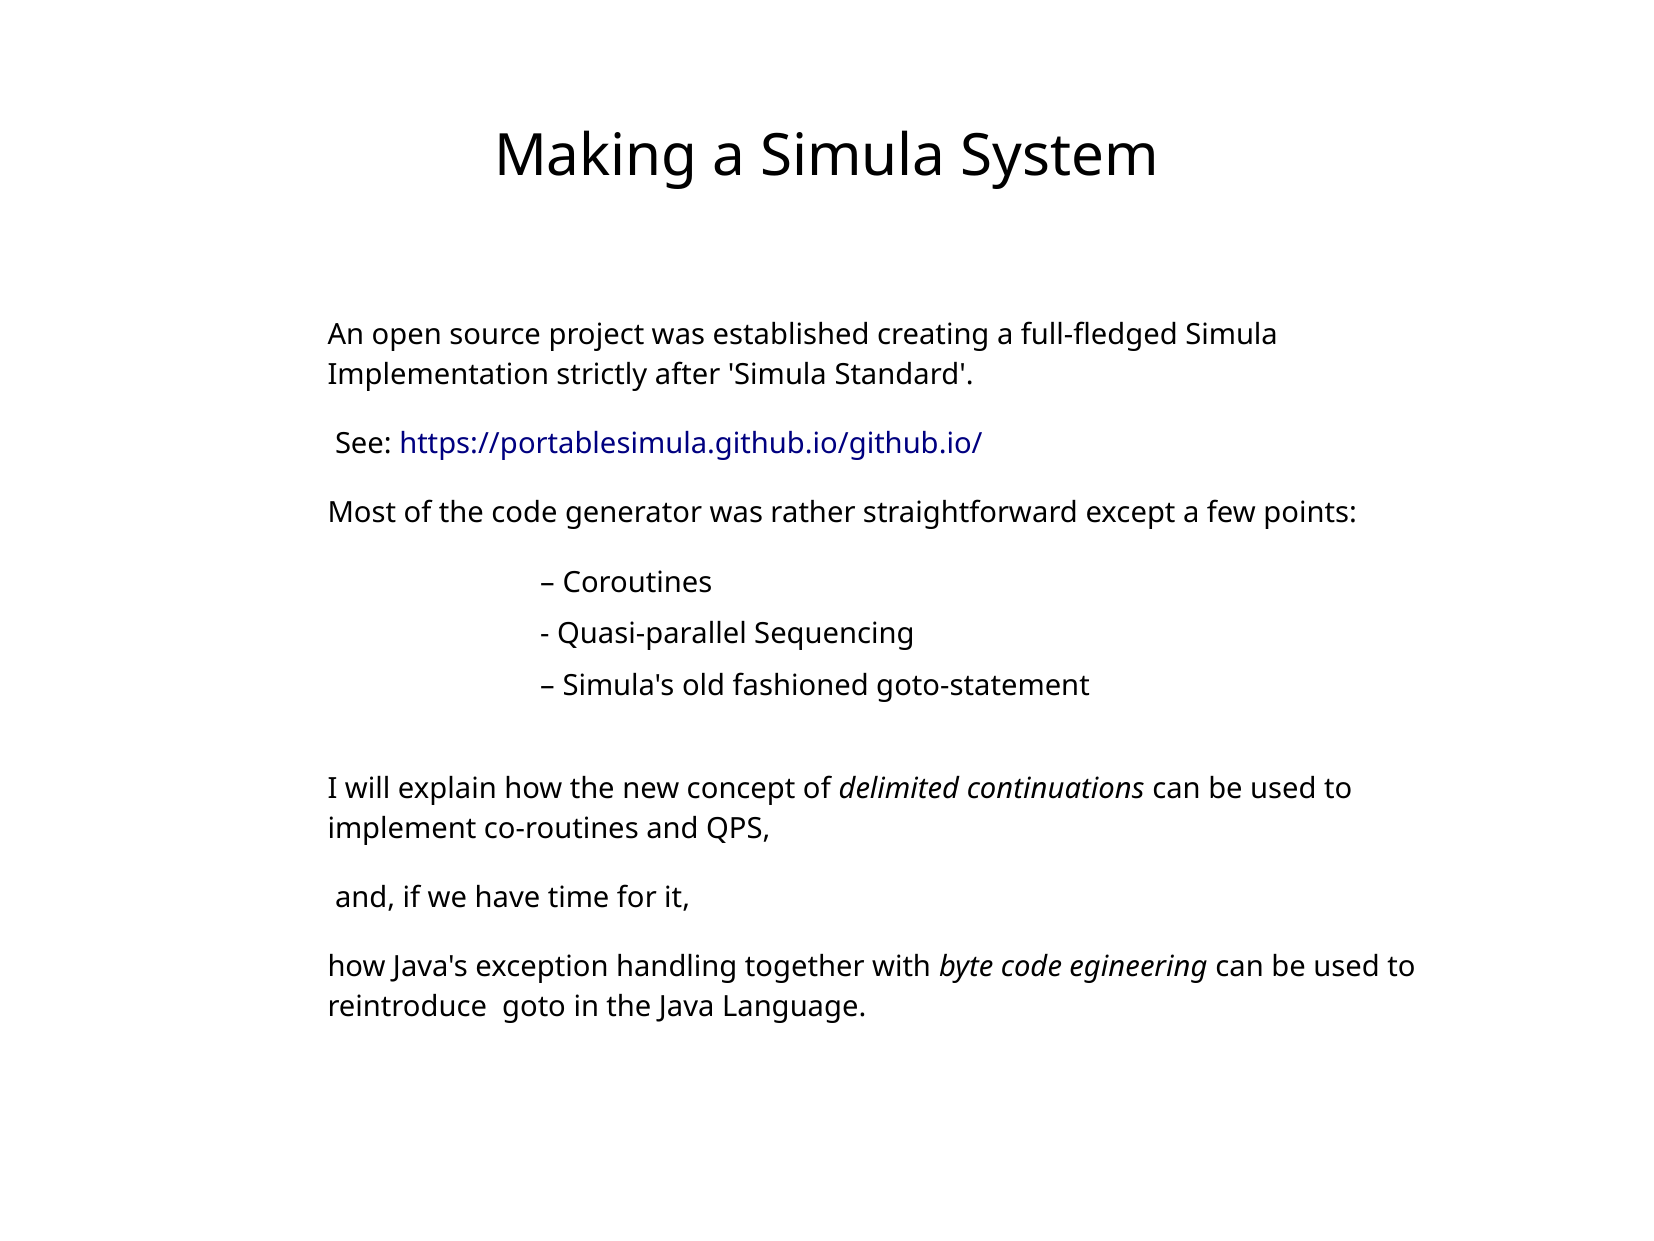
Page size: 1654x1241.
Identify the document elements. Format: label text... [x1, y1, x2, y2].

title Making a Simula System [82, 49, 1571, 257]
list An open source project was established creating a full-fledged Simula Implementation strictly after 'Simula Standard'. See: https://portablesimula.github.io/github.io/ Most of the code generator was rather straightforward except a few points: – Coroutines - Quasi-parallel Sequencing – Simula's old fashioned goto-statement I will explain how the new concept of delimited continuations can be used to implement co-routines and QPS, and, if we have time for it, how Java's exception handling together with byte code egineering can be used to reintroduce goto in the Java Language. [256, 313, 1418, 1132]
